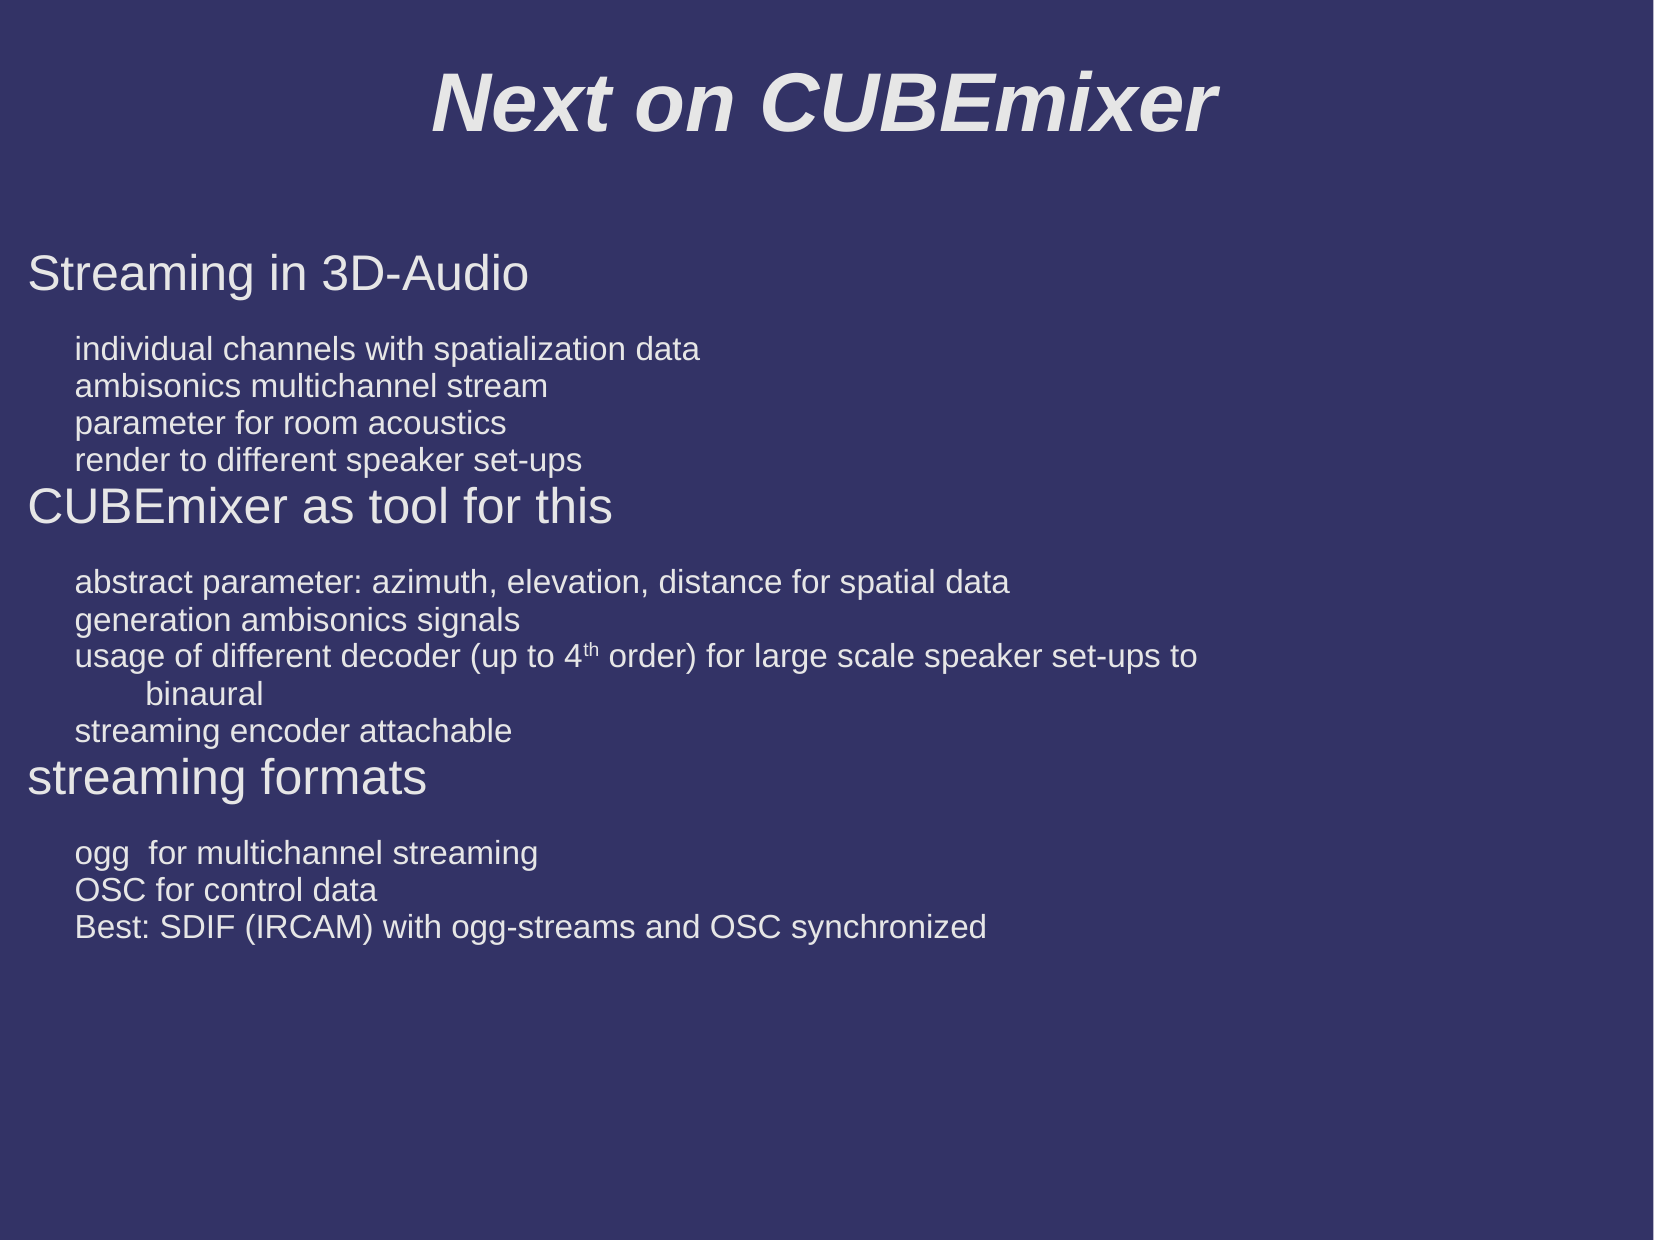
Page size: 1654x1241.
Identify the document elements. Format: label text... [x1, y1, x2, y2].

list Streaming in 3D-Audio individual channels with spatialization data ambisonics multichannel stream parameter for room acoustics render to different speaker set-ups CUBEmixer as tool for this abstract parameter: azimuth, elevation, distance for spatial data generation ambisonics signals usage of different decoder (up to 4th order) for large scale speaker set-ups to binaural streaming encoder attachable streaming formats ogg for multichannel streaming OSC for control data Best: SDIF (IRCAM) with ogg-streams and OSC synchronized [15, 245, 1241, 1063]
title Next on CUBEmixer [118, 0, 1531, 207]
